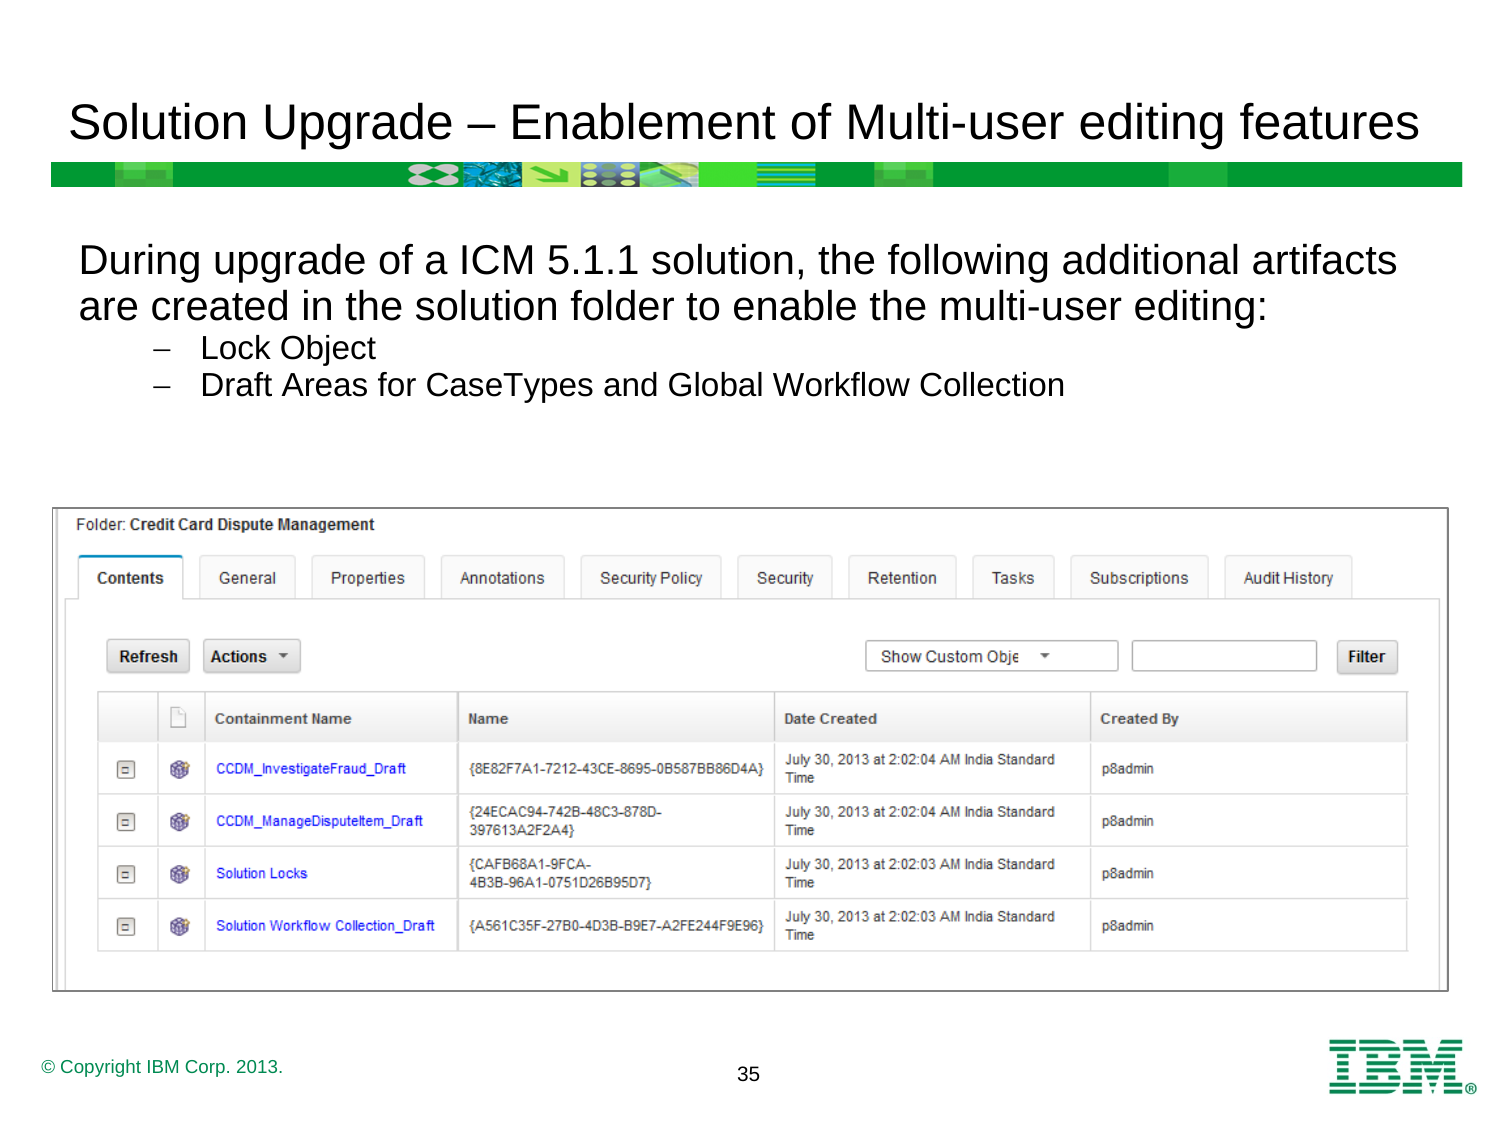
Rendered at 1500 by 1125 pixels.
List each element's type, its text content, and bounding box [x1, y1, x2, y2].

picture [50, 161, 1463, 189]
text_box During upgrade of a ICM 5.1.1 solution, the following additional artifacts are created in the solution folder to enable the multi-user editing: Lock Object Draft Areas for CaseTypes and Global Workflow Collection [63, 218, 1434, 507]
picture [53, 508, 1448, 991]
title Solution Upgrade – Enablement of Multi-user editing features [53, 80, 1458, 157]
picture [1327, 1037, 1479, 1096]
